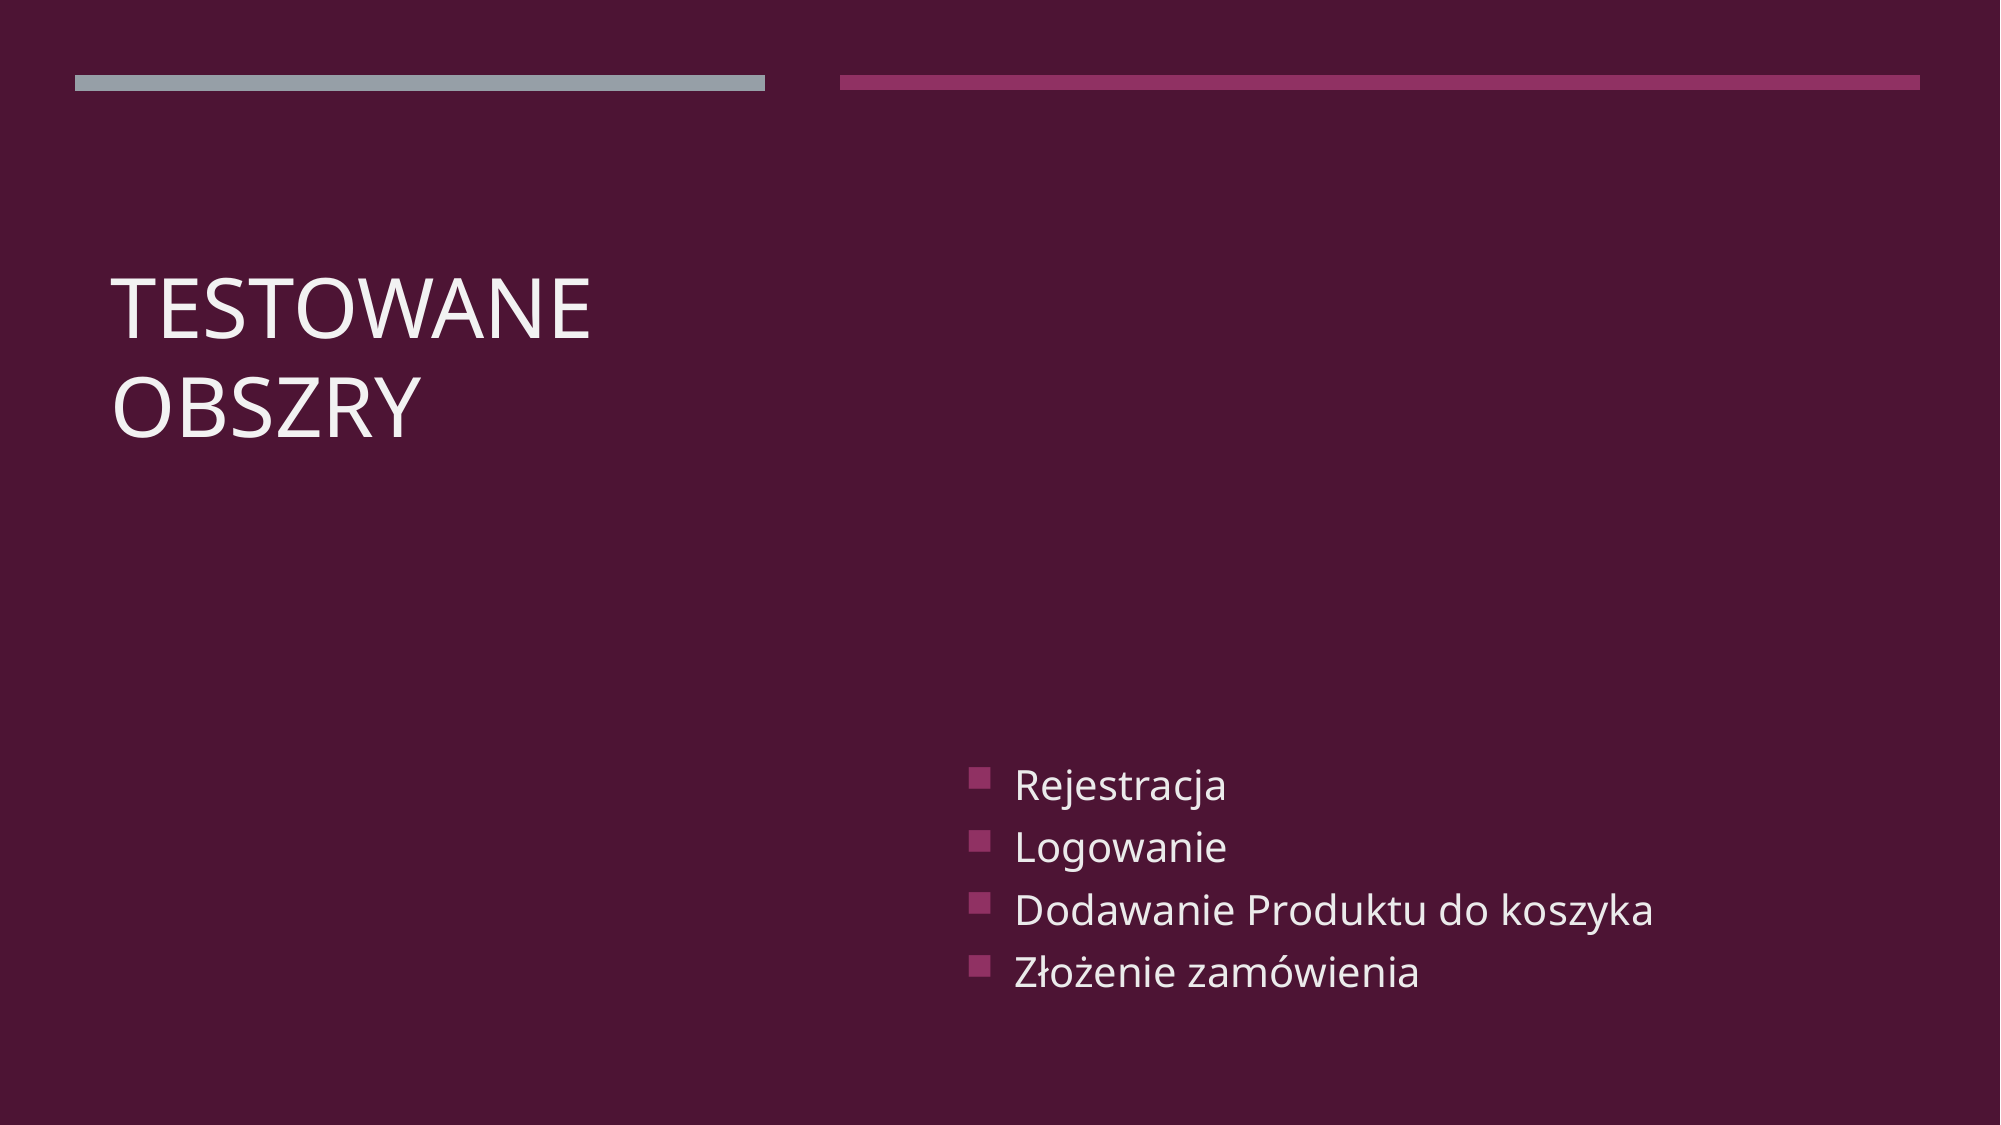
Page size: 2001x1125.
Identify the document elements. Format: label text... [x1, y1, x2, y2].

list Rejestracja Logowanie Dodawanie Produktu do koszyka Złożenie zamówienia [949, 750, 2000, 1125]
text_box [0, 0, 2000, 1125]
title Testowane obszry [95, 247, 763, 888]
